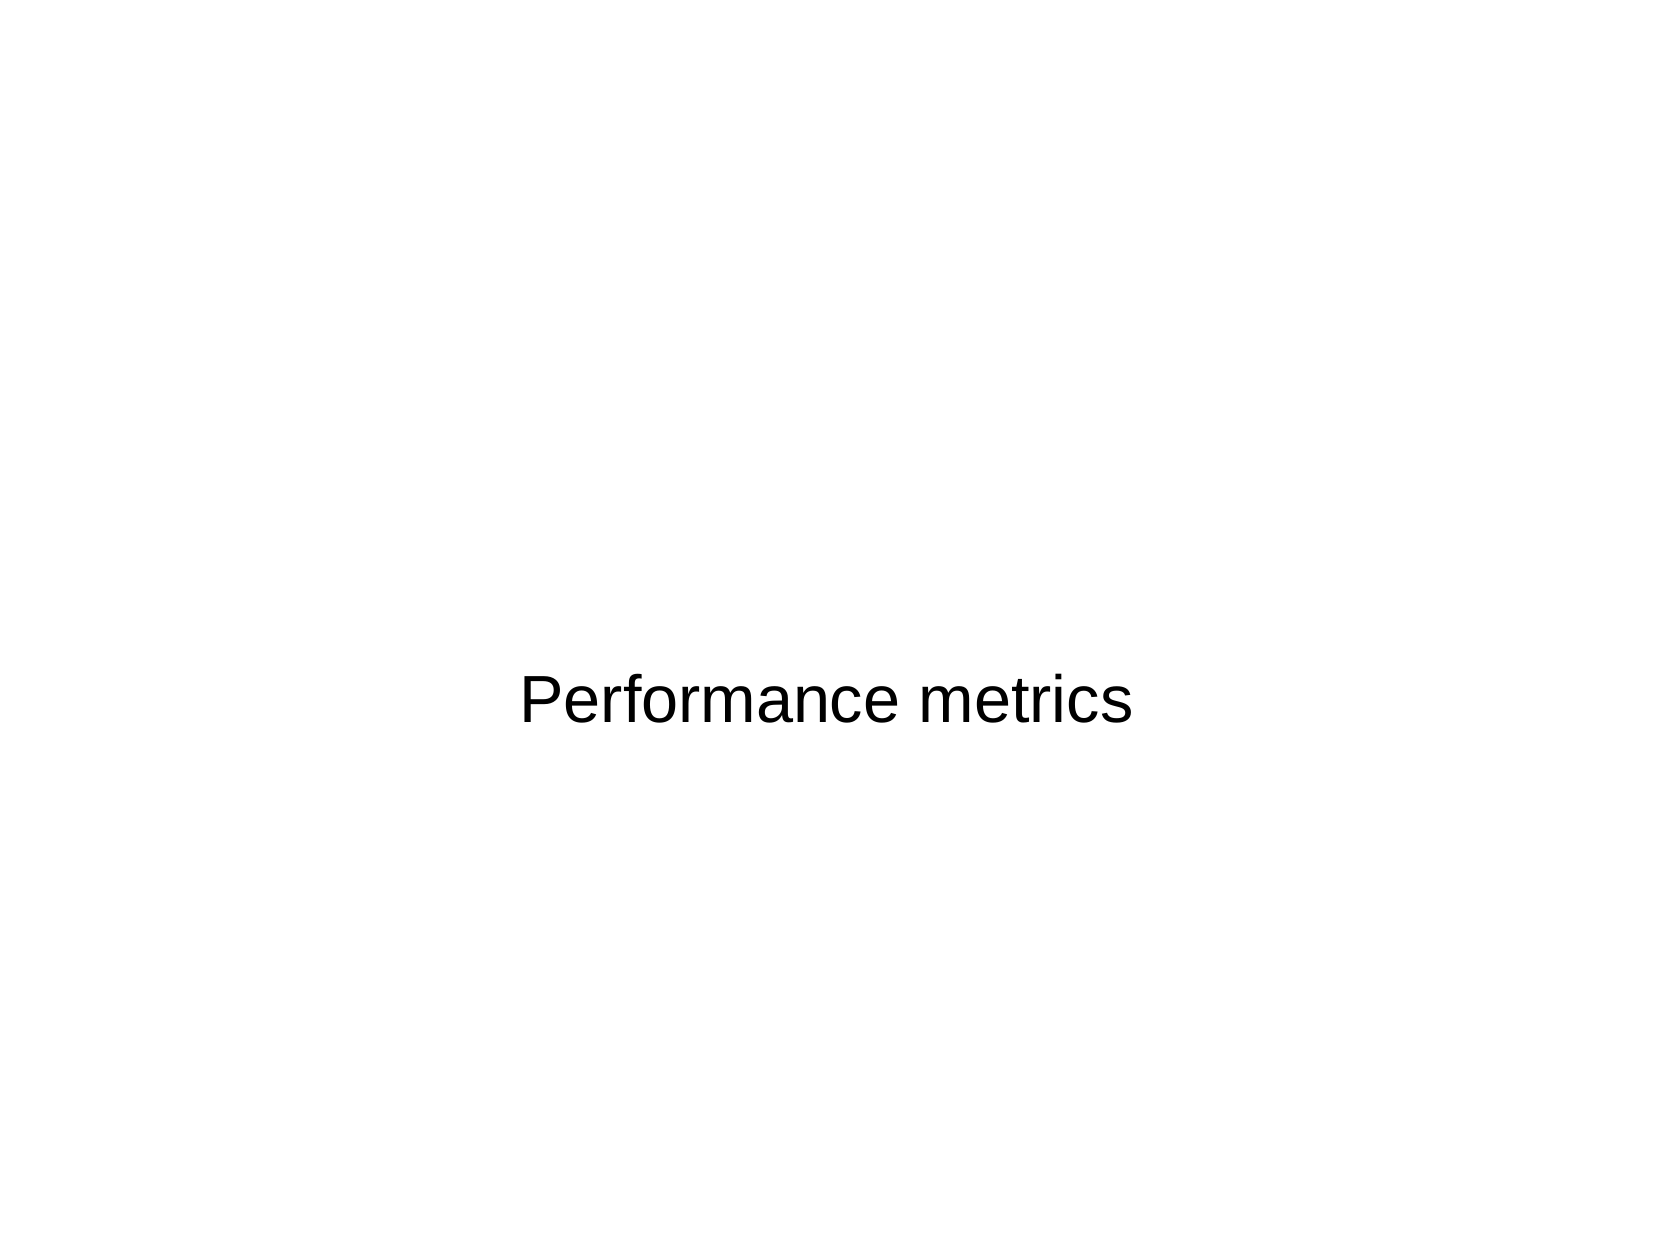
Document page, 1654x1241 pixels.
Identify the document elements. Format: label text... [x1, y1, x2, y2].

subtitle Performance metrics [82, 297, 1571, 1102]
